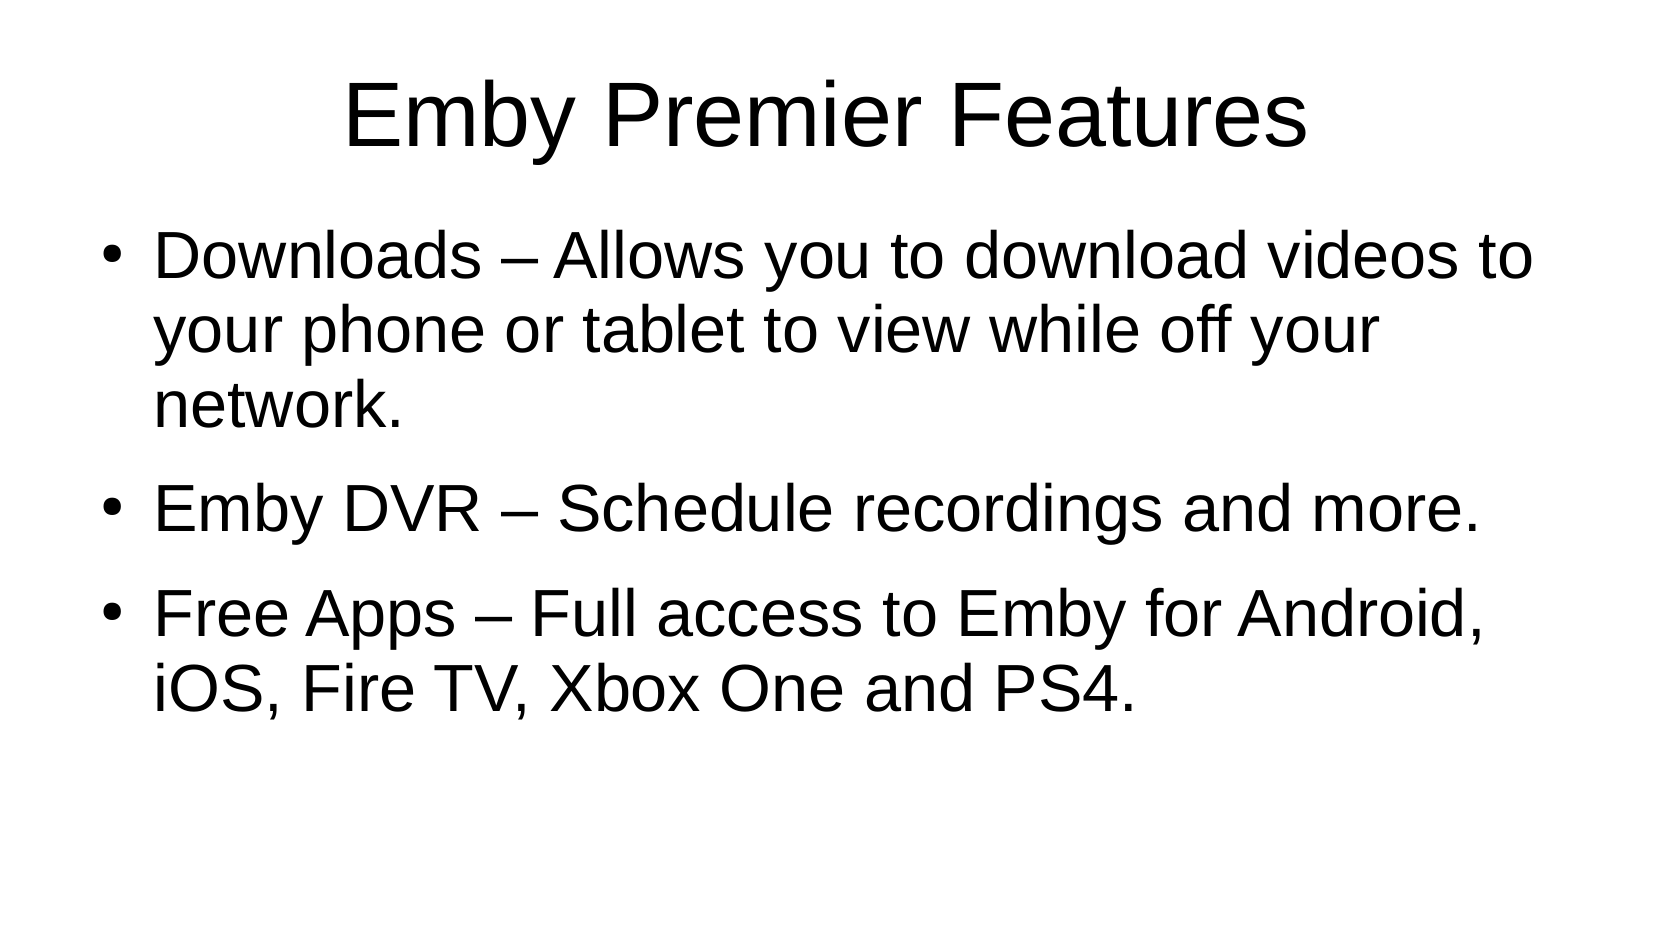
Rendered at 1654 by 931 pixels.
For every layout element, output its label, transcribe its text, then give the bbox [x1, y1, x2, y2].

list Downloads – Allows you to download videos to your phone or tablet to view while off your network. Emby DVR – Schedule recordings and more. Free Apps – Full access to Emby for Android, iOS, Fire TV, Xbox One and PS4. [82, 217, 1571, 758]
title Emby Premier Features [82, 37, 1571, 193]
